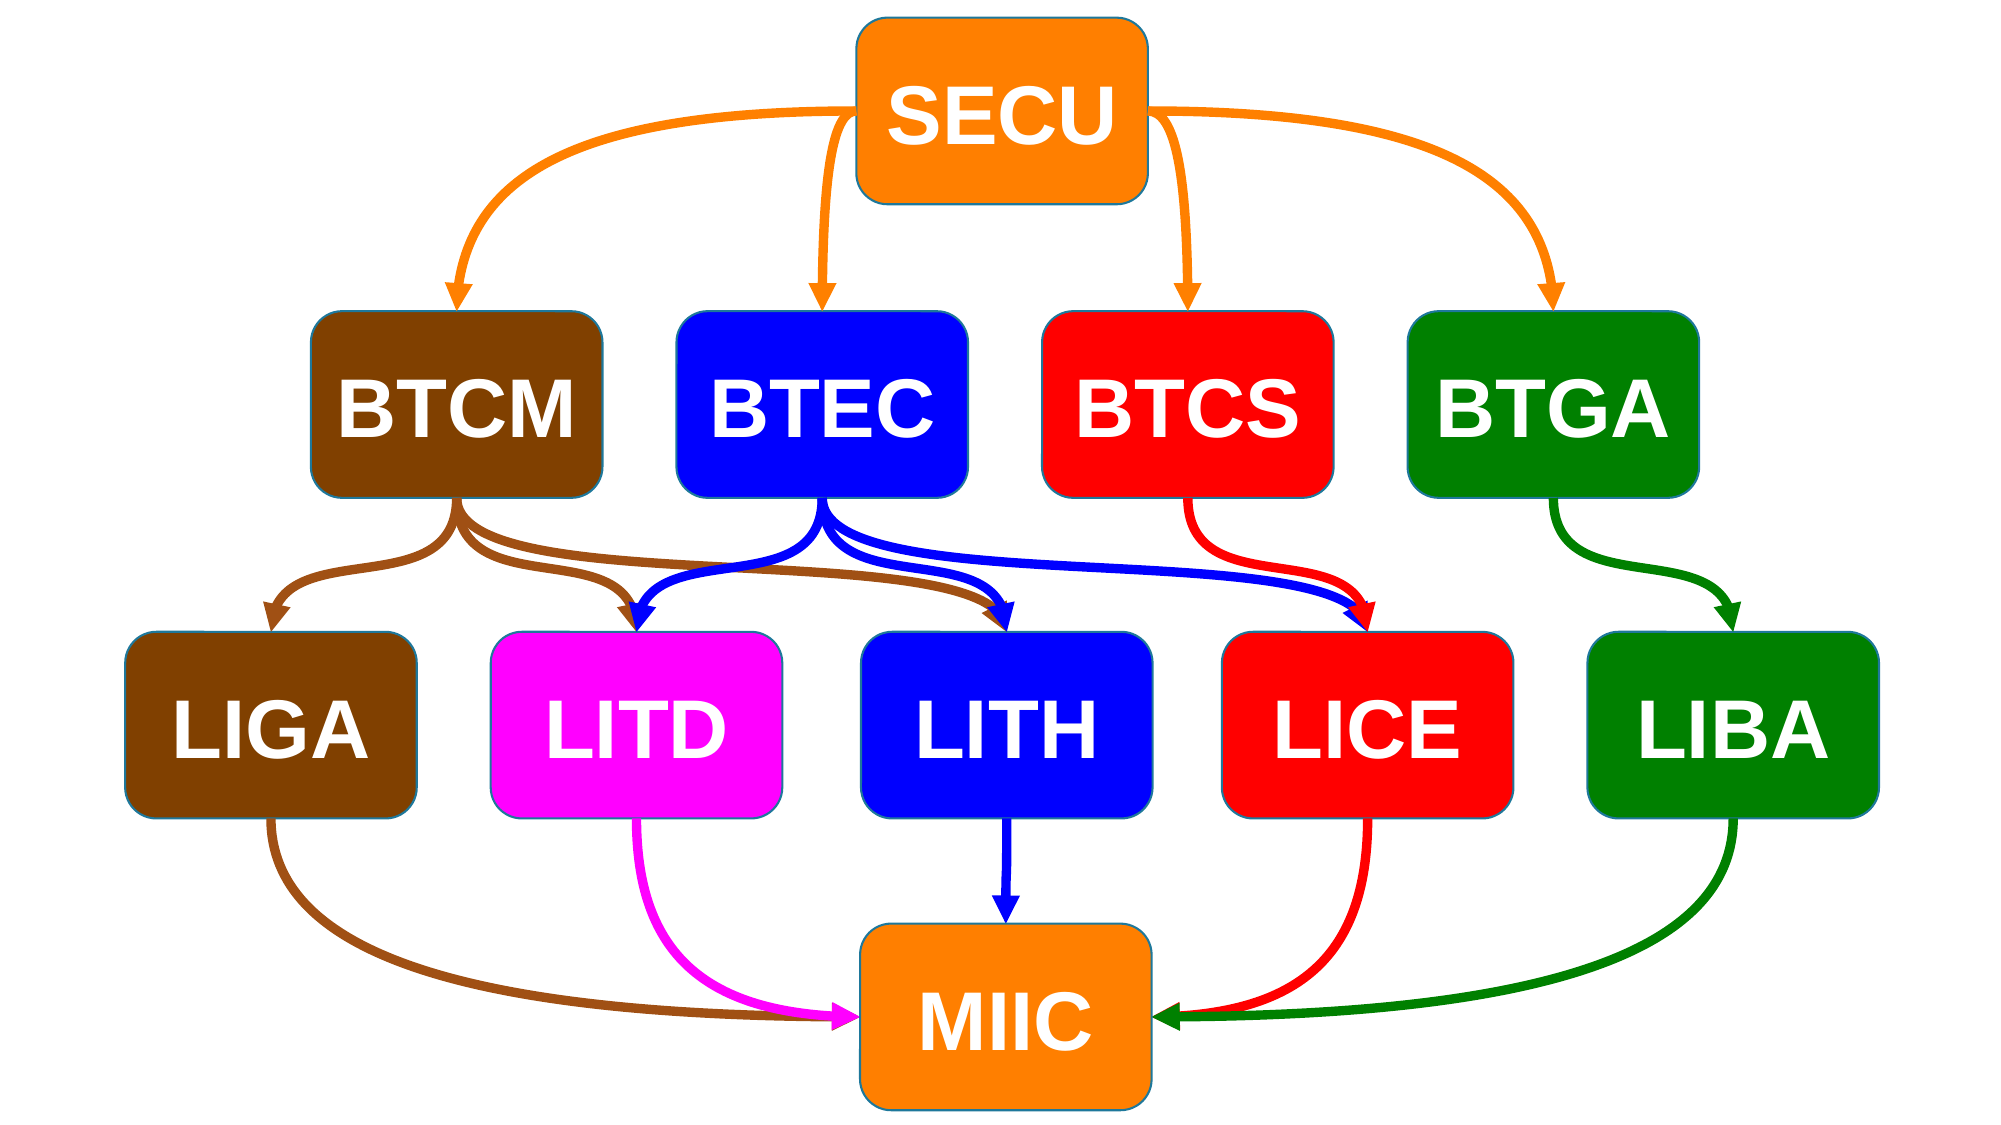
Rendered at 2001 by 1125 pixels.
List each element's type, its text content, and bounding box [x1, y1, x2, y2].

text_box BTCM [310, 311, 603, 498]
text_box BTGA [1407, 311, 1700, 498]
text_box LICE [1221, 631, 1514, 819]
text_box LIBA [1587, 631, 1880, 819]
text_box LITH [860, 631, 1153, 819]
text_box LIGA [125, 631, 417, 819]
text_box SECU [856, 17, 1148, 205]
text_box LITD [490, 631, 783, 819]
text_box BTEC [676, 311, 969, 498]
text_box MIIC [860, 923, 1152, 1111]
text_box BTCS [1042, 311, 1334, 498]
